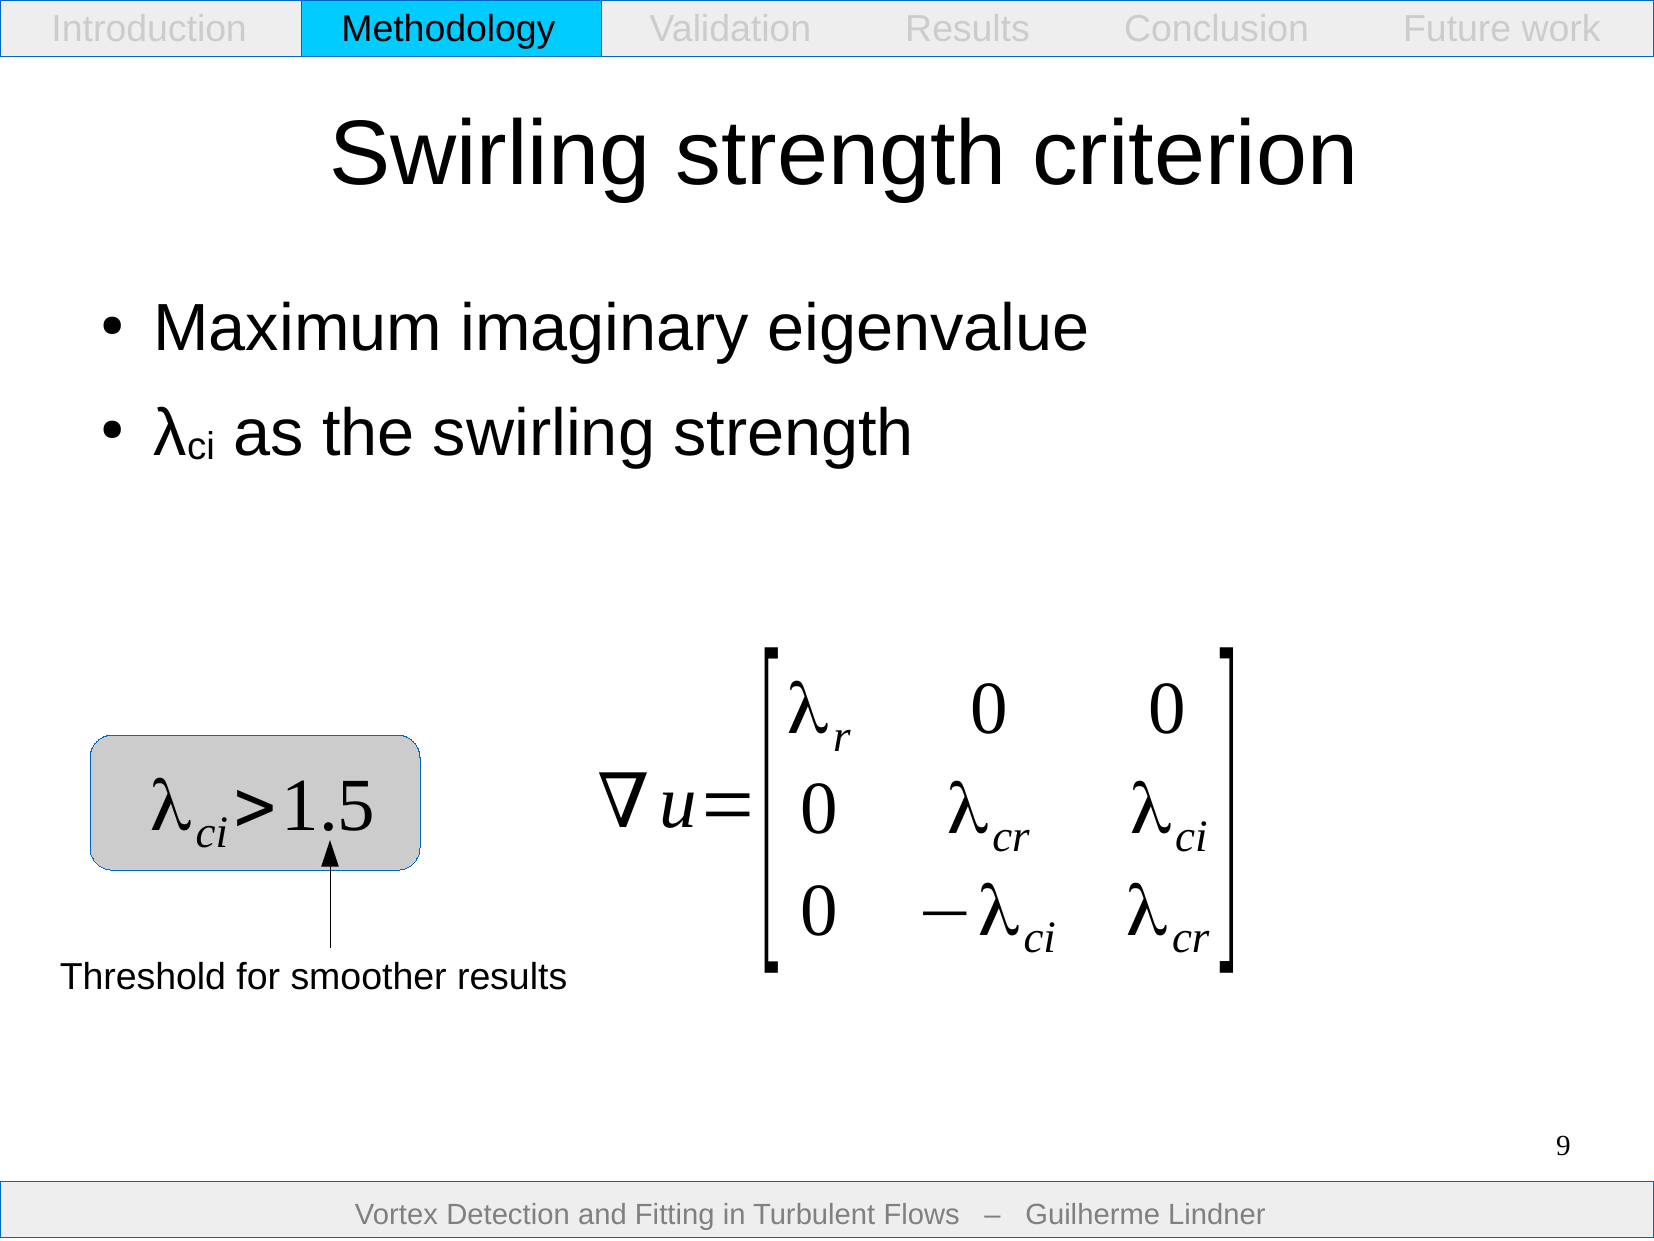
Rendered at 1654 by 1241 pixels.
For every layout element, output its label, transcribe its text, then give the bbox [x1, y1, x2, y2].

text_box Introduction Methodology Validation Results Conclusion Future work [0, 0, 1654, 57]
text_box [0, 1181, 1654, 1238]
chart [142, 762, 383, 858]
title Swirling strength criterion [82, 57, 1571, 257]
text_box Vortex Detection and Fitting in Turbulent Flows – Guilherme Lindner [340, 1190, 1314, 1241]
text_box Threshold for smoother results [45, 948, 583, 1006]
text_box [90, 735, 421, 871]
chart [589, 645, 1246, 978]
list Maximum imaginary eigenvalue λci as the swirling strength [82, 290, 1571, 1010]
